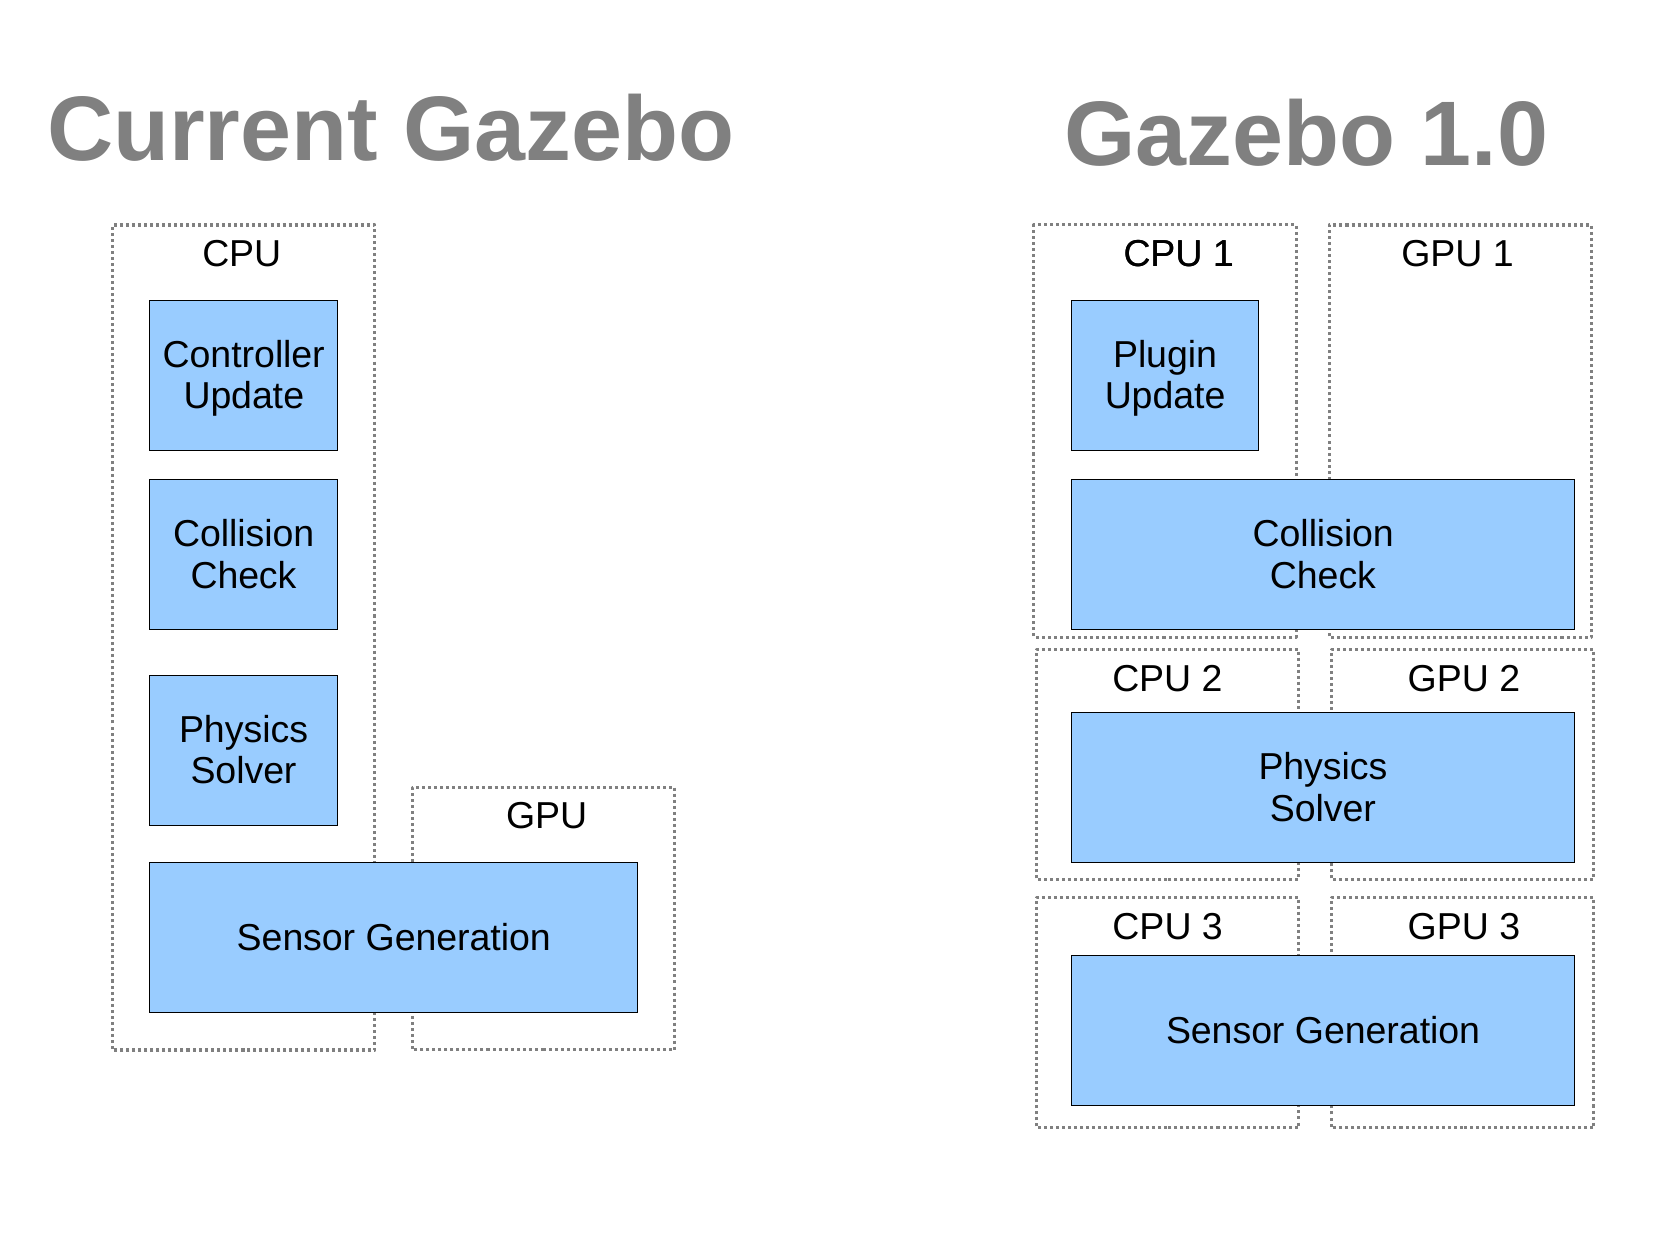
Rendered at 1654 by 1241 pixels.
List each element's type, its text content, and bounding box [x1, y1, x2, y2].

text_box GPU 3 [1392, 897, 1536, 955]
text_box GPU 1 [1386, 225, 1529, 282]
text_box Collision Check [1071, 479, 1575, 630]
text_box GPU [491, 787, 603, 845]
text_box CPU 3 [1097, 897, 1238, 955]
text_box Sensor Generation [149, 862, 638, 1013]
text_box CPU [187, 225, 297, 282]
text_box Physics Solver [149, 675, 338, 826]
text_box Physics Solver [1071, 712, 1575, 863]
text_box Controller Update [149, 300, 338, 451]
text_box CPU 1 [1108, 225, 1249, 282]
text_box Collision Check [149, 479, 338, 630]
text_box Gazebo 1.0 [1050, 75, 1564, 193]
text_box Sensor Generation [1071, 955, 1575, 1106]
text_box CPU 2 [1097, 649, 1238, 707]
text_box GPU 2 [1392, 649, 1536, 707]
text_box Current Gazebo [32, 70, 751, 188]
text_box Plugin Update [1071, 300, 1259, 451]
